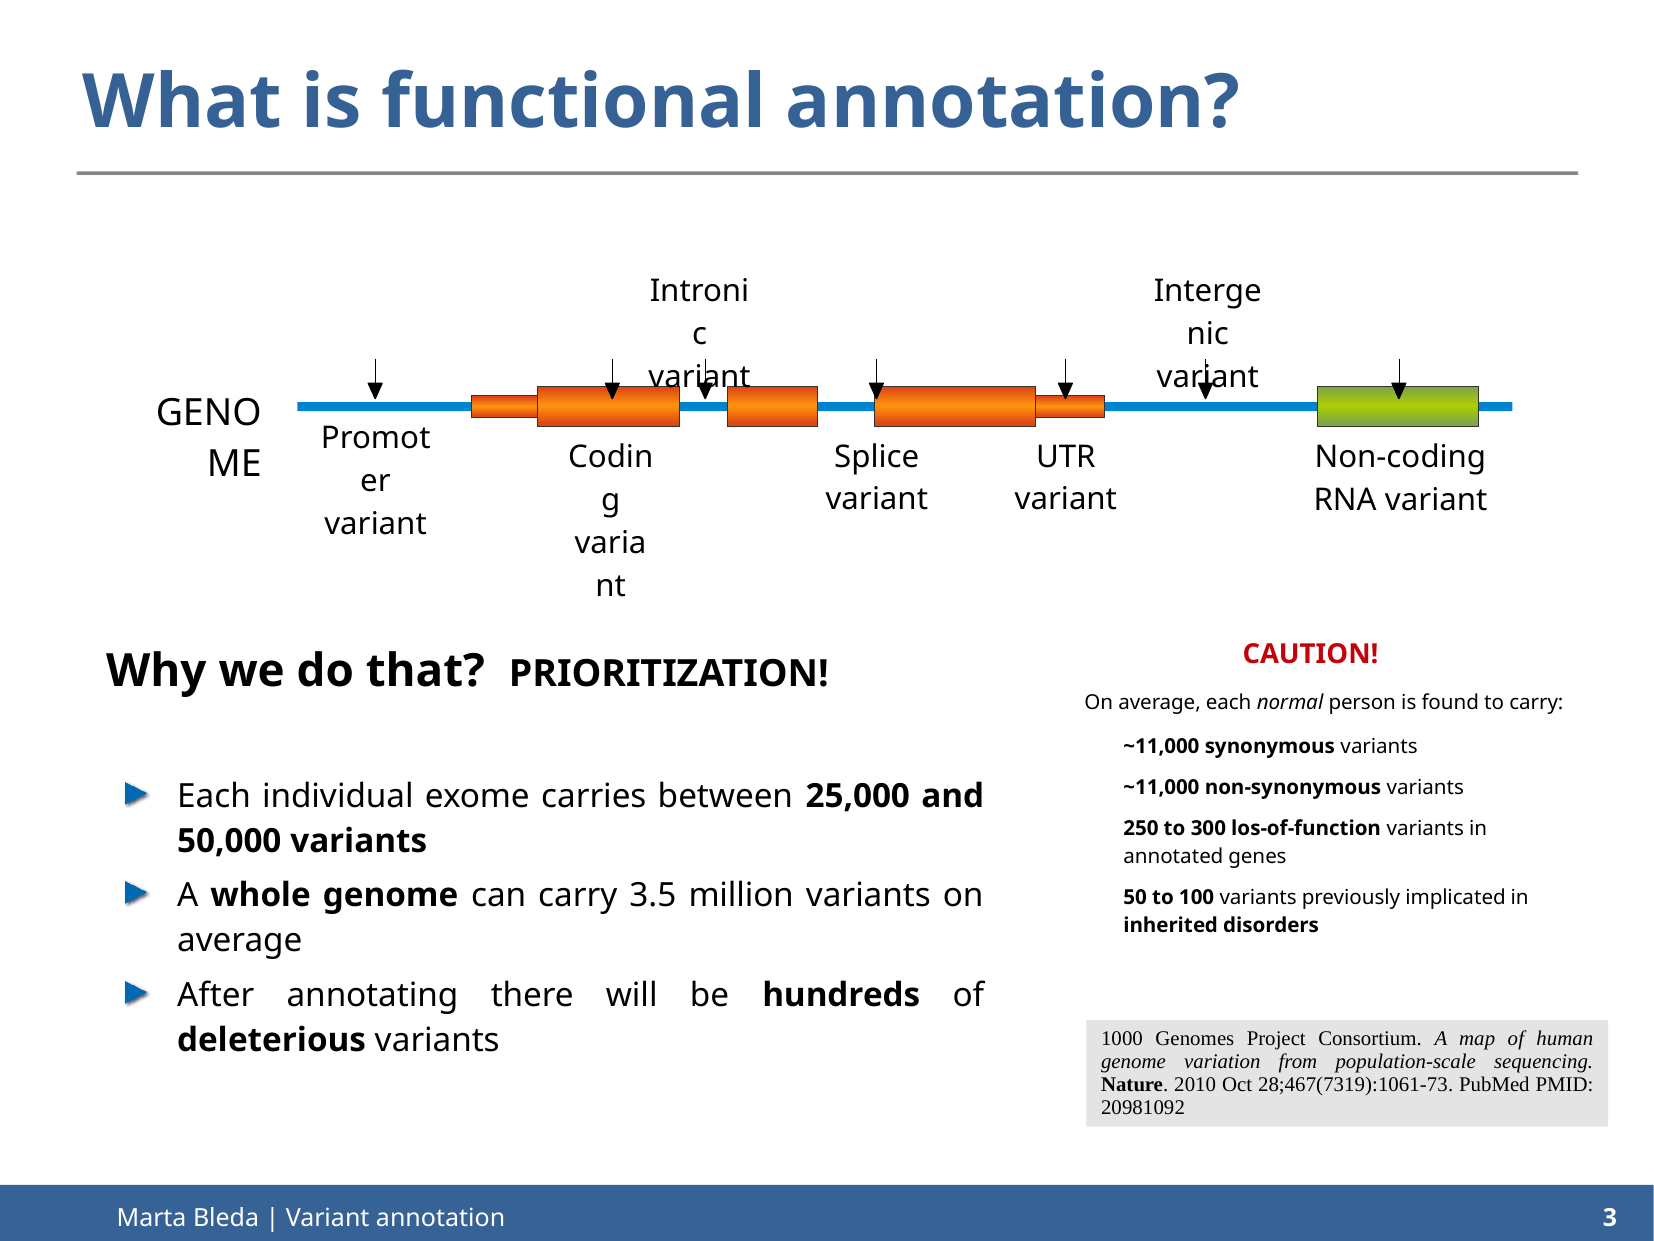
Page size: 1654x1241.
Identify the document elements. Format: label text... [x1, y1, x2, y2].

text_box Splice variant [808, 426, 946, 512]
text_box Non-coding RNA variant [1291, 426, 1510, 512]
subtitle Why we do that? PRIORITIZATION! Each individual exome carries between 25,000 and 50,000 variants A whole genome can carry 3.5 million variants on average After annotating there will be hundreds of deleterious variants [106, 604, 985, 1095]
text_box 1000 Genomes Project Consortium. A map of human genome variation from population-scale sequencing. Nature. 2010 Oct 28;467(7319):1061-73. PubMed PMID: 20981092 [1086, 1020, 1609, 1127]
text_box [297, 386, 1513, 427]
title What is functional annotation? [82, 49, 1571, 148]
text_box GENOME [111, 378, 277, 436]
text_box UTR variant [997, 426, 1135, 512]
text_box Coding variant [551, 427, 670, 513]
text_box Promoter variant [302, 407, 449, 494]
text_box Intronic variant [631, 260, 769, 347]
text_box Intergenic variant [1133, 260, 1283, 347]
list CAUTION! On average, each normal person is found to carry: ~11,000 synonymous variants ~11,000 non-synonymous variants 250 to 300 los-of-function variants in annotated genes 50 to 100 variants previously implicated in inherited disorders [1045, 633, 1576, 960]
picture [74, 170, 1580, 175]
